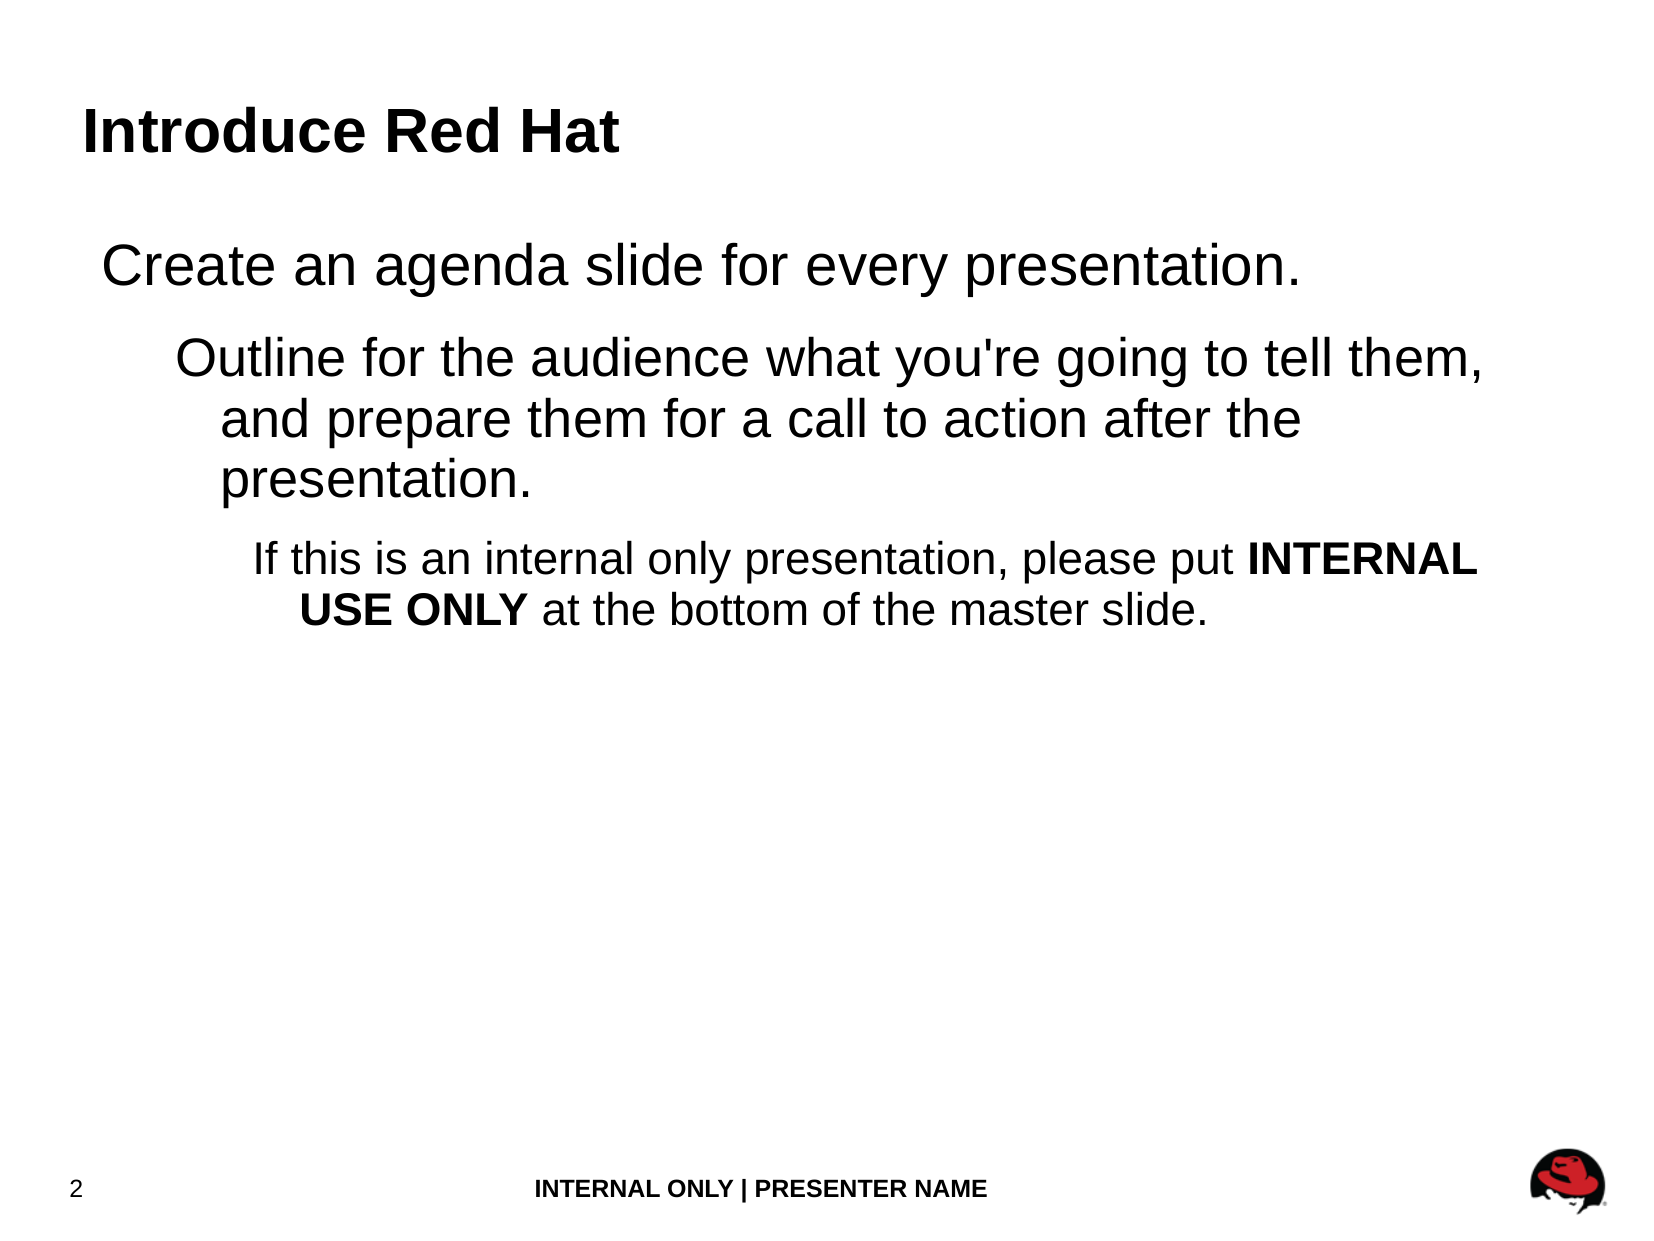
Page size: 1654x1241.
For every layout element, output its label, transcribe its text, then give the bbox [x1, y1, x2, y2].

picture [1529, 1146, 1613, 1224]
title Introduce Red Hat [82, 37, 1571, 226]
list Create an agenda slide for every presentation. Outline for the audience what you're going to tell them, and prepare them for a call to action after the presentation. If this is an internal only presentation, please put INTERNAL USE ONLY at the bottom of the master slide. [86, 232, 1576, 1027]
